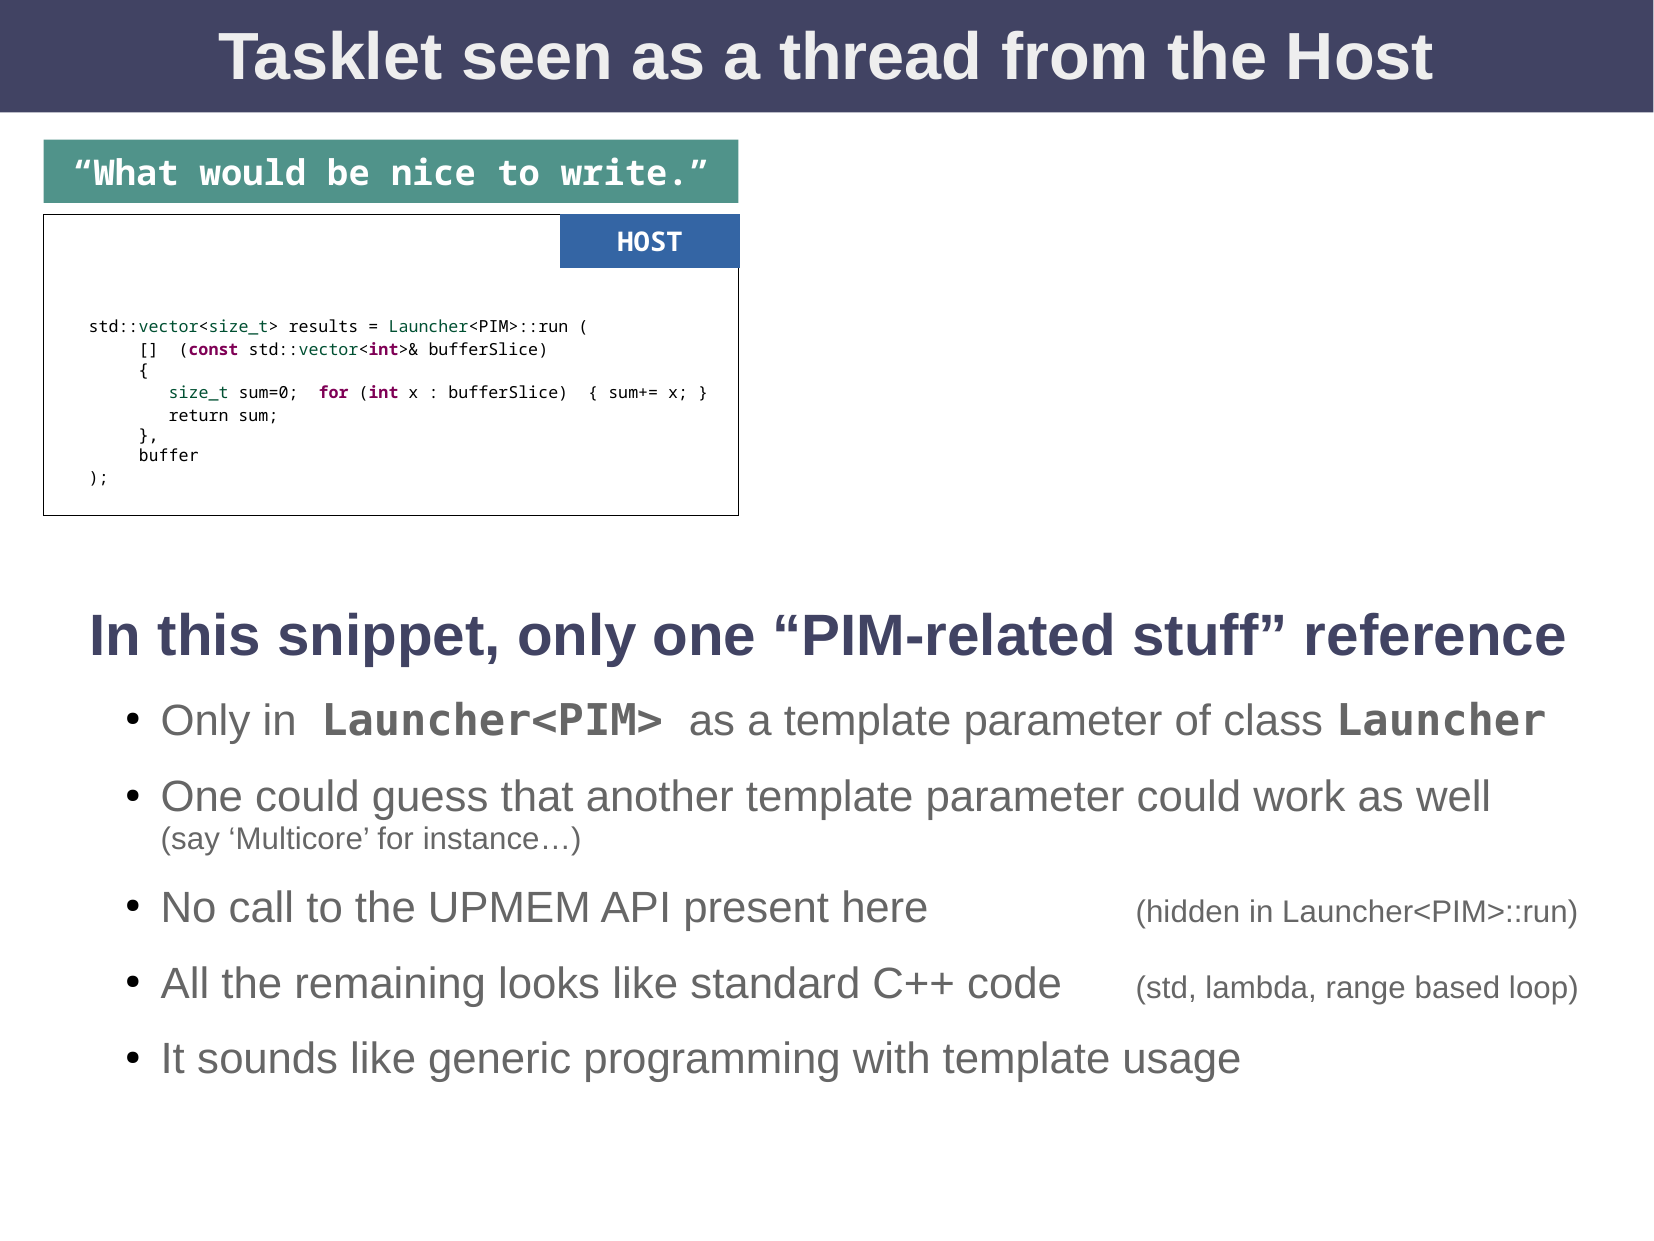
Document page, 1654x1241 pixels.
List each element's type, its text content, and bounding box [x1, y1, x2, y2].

text_box Tasklet seen as a thread from the Host [0, 0, 1654, 113]
text_box std::vector<size_t> results = Launcher<PIM>::run ( [] (const std::vector<int>& bufferSlice) { size_t sum=0; for (int x : bufferSlice) { sum+= x; } return sum; }, buffer ); [43, 214, 739, 516]
text_box “What would be nice to write.” [43, 139, 739, 203]
text_box In this snippet, only one “PIM-related stuff” reference Only in Launcher<PIM> as a template parameter of class Launcher One could guess that another template parameter could work as well (say ‘Multicore’ for instance…) No call to the UPMEM API present here (hidden in Launcher<PIM>::run) All the remaining looks like standard C++ code (std, lambda, range based loop) It sounds like generic programming with template usage [75, 595, 1619, 1160]
text_box HOST [560, 214, 740, 268]
